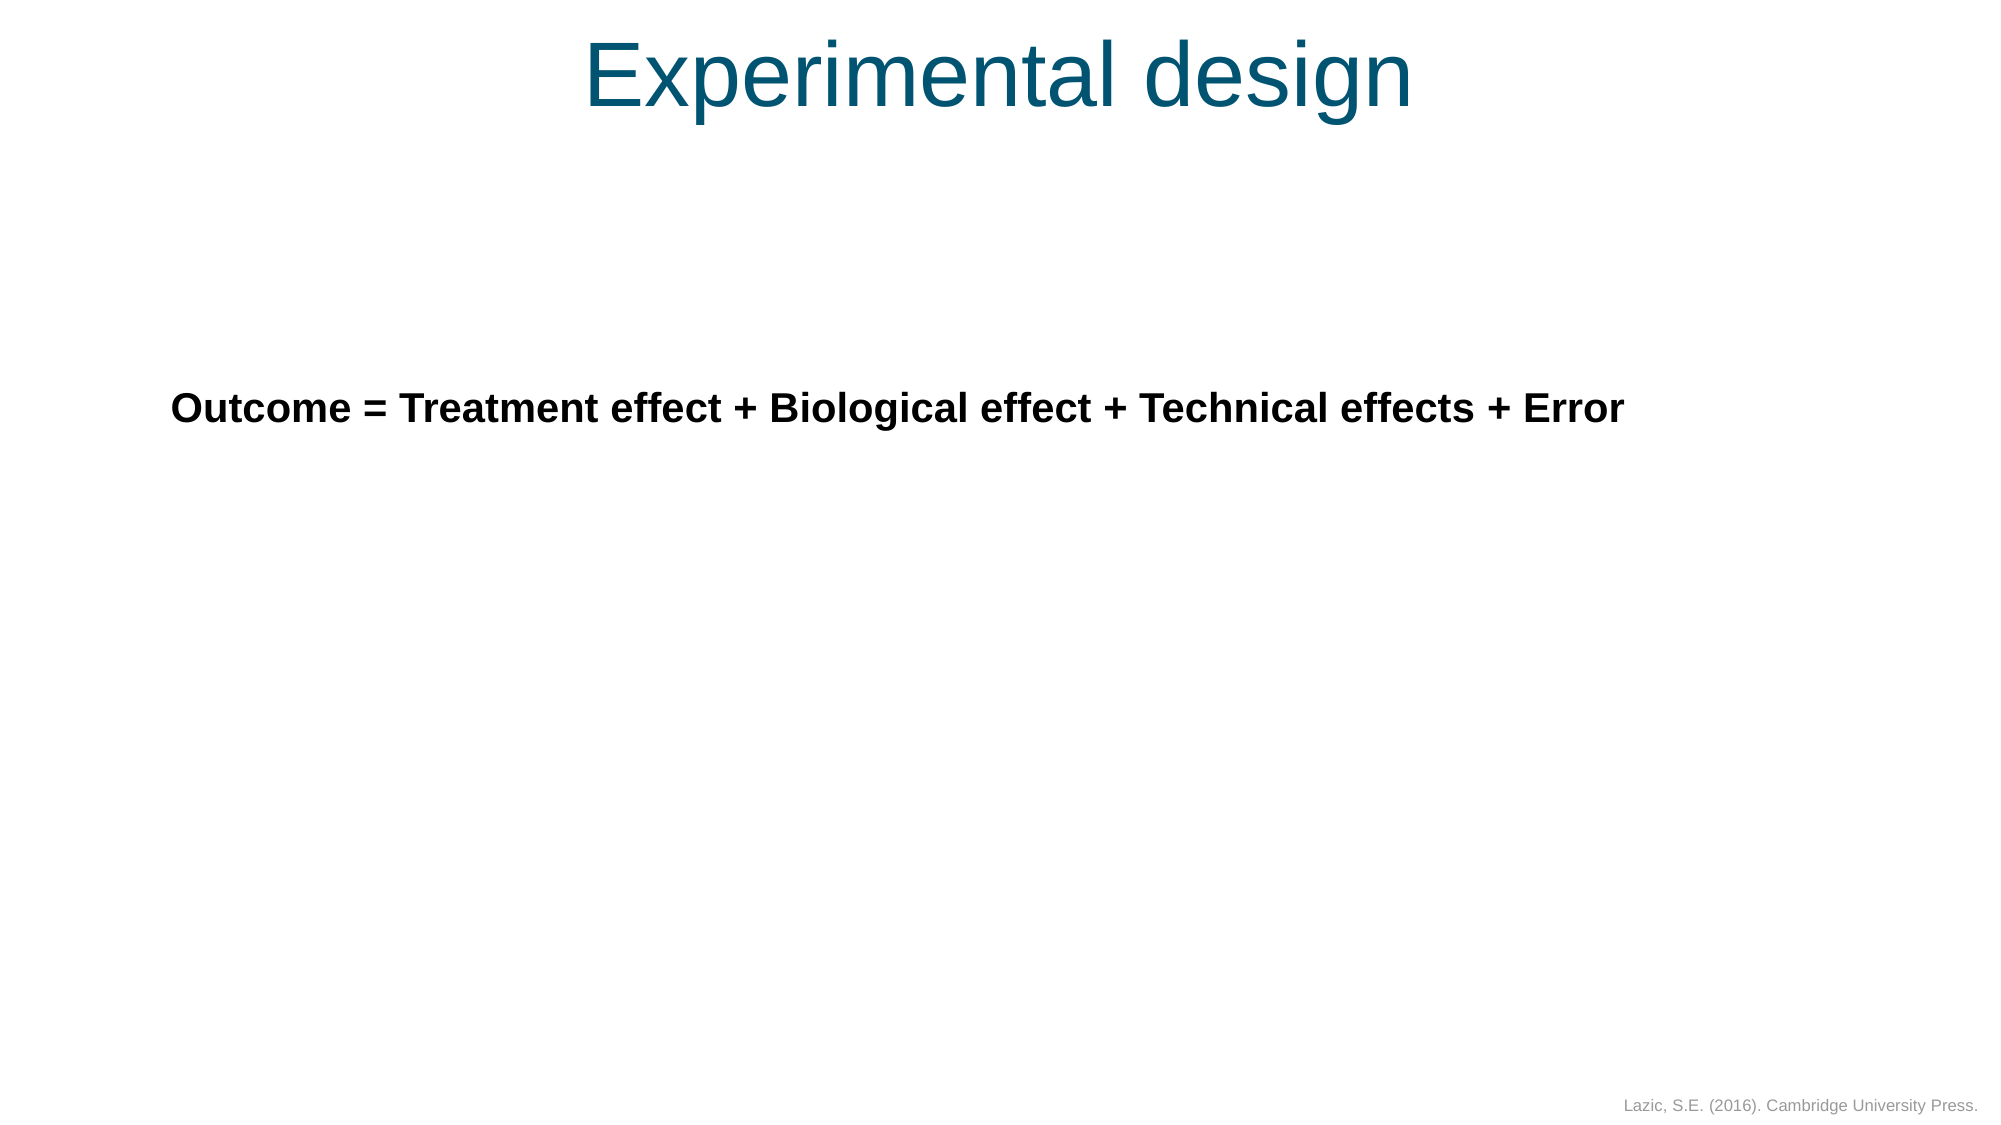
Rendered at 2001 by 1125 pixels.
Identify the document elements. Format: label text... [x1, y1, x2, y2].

title Experimental design [99, 23, 1900, 127]
list Outcome = Treatment effect + Biological effect + Technical effects + Error [99, 384, 1900, 476]
text_box Lazic, S.E. (2016). Cambridge University Press. [1608, 1088, 1995, 1123]
